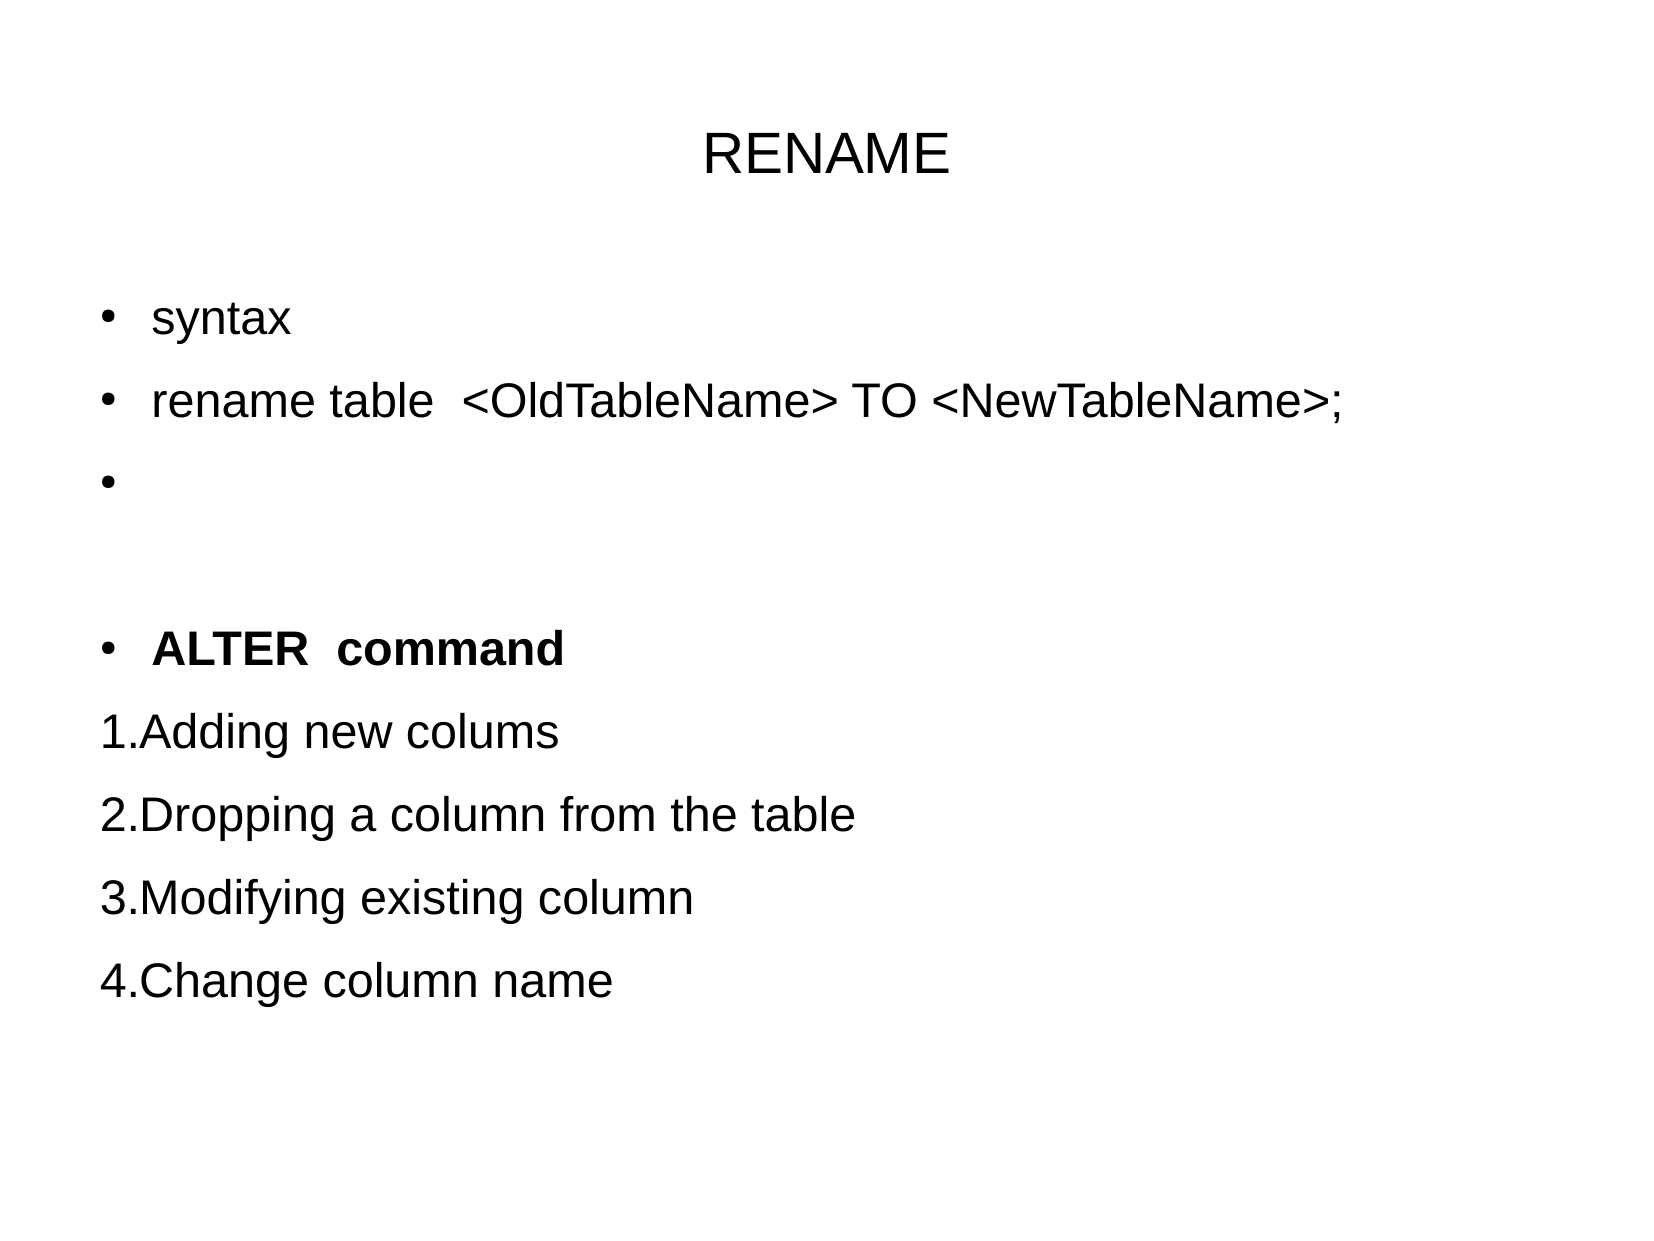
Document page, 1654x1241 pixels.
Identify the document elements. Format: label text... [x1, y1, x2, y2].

title RENAME [82, 49, 1571, 257]
list syntax rename table <OldTableName> TO <NewTableName>; ALTER command Adding new colums Dropping a column from the table Modifying existing column Change column name [82, 290, 1571, 1010]
